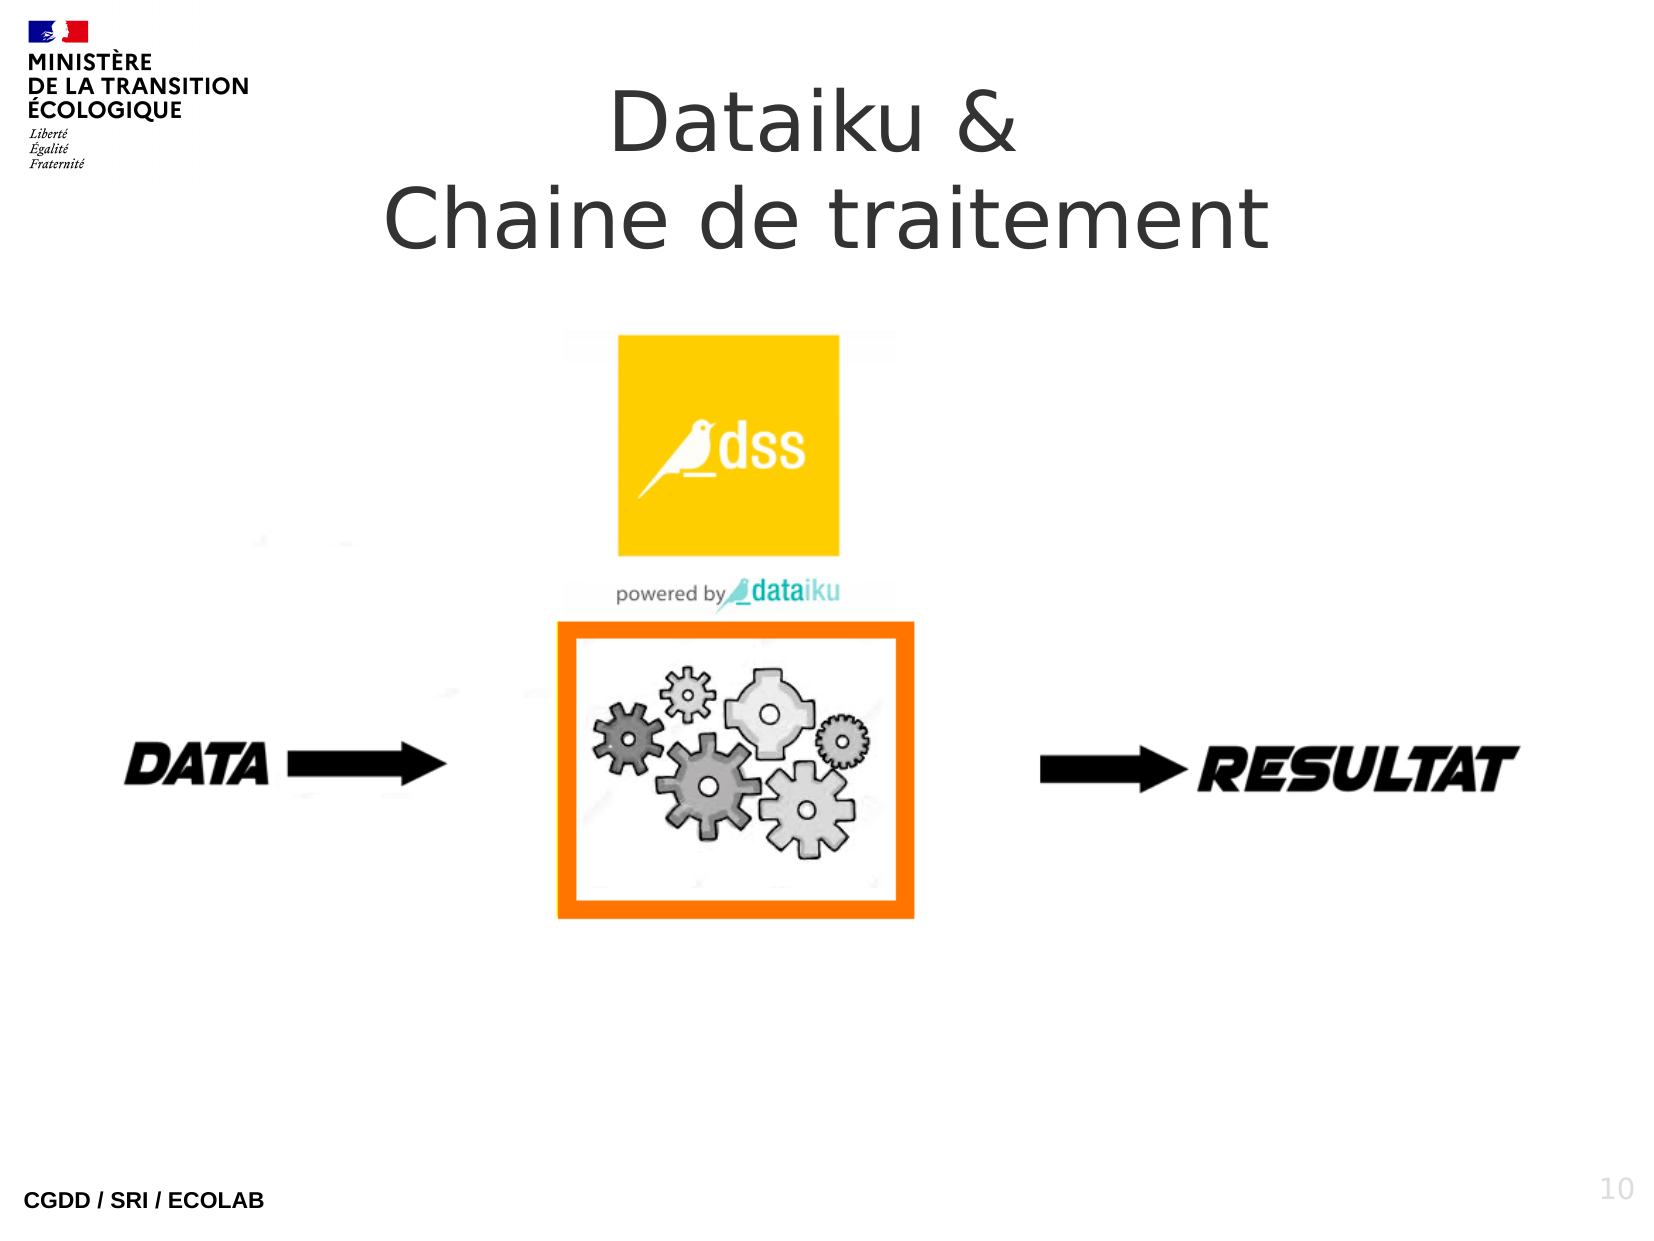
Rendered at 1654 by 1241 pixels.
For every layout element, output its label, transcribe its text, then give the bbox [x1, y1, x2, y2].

picture [117, 330, 1524, 922]
picture [7, 0, 272, 190]
title Dataiku & Chaine de traitement [114, 73, 1539, 271]
